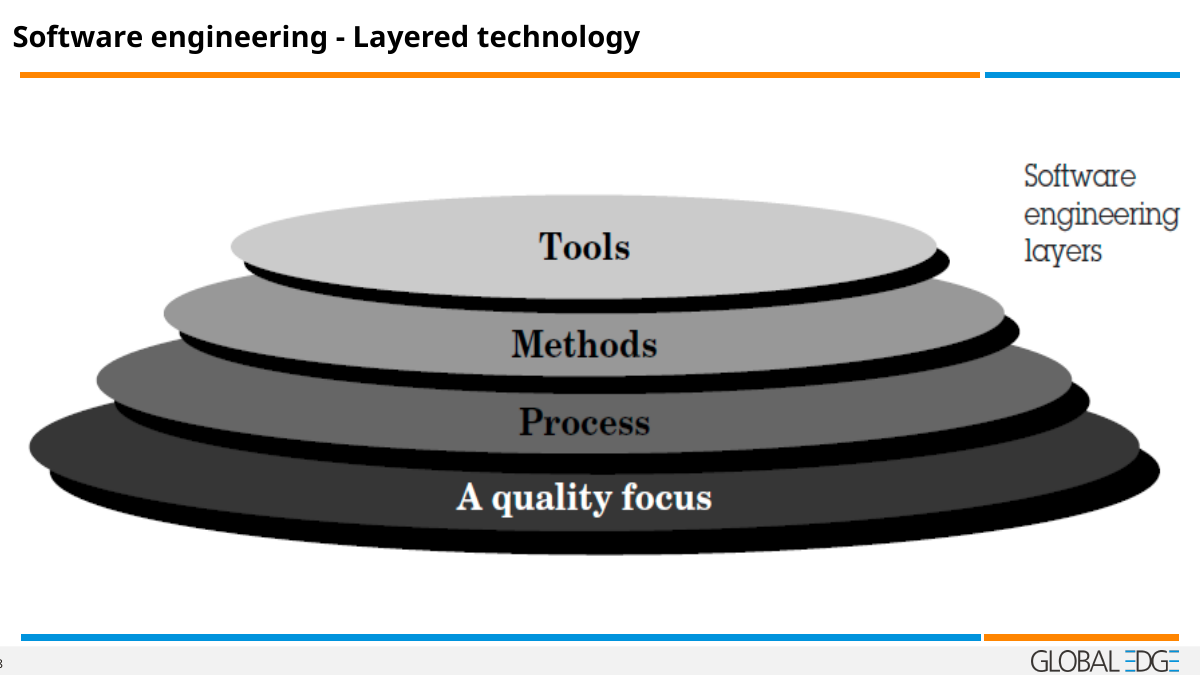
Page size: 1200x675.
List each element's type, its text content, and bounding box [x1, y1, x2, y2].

title Software engineering - Layered technology [12, 9, 1088, 63]
picture [1031, 650, 1179, 672]
picture [0, 138, 1199, 591]
